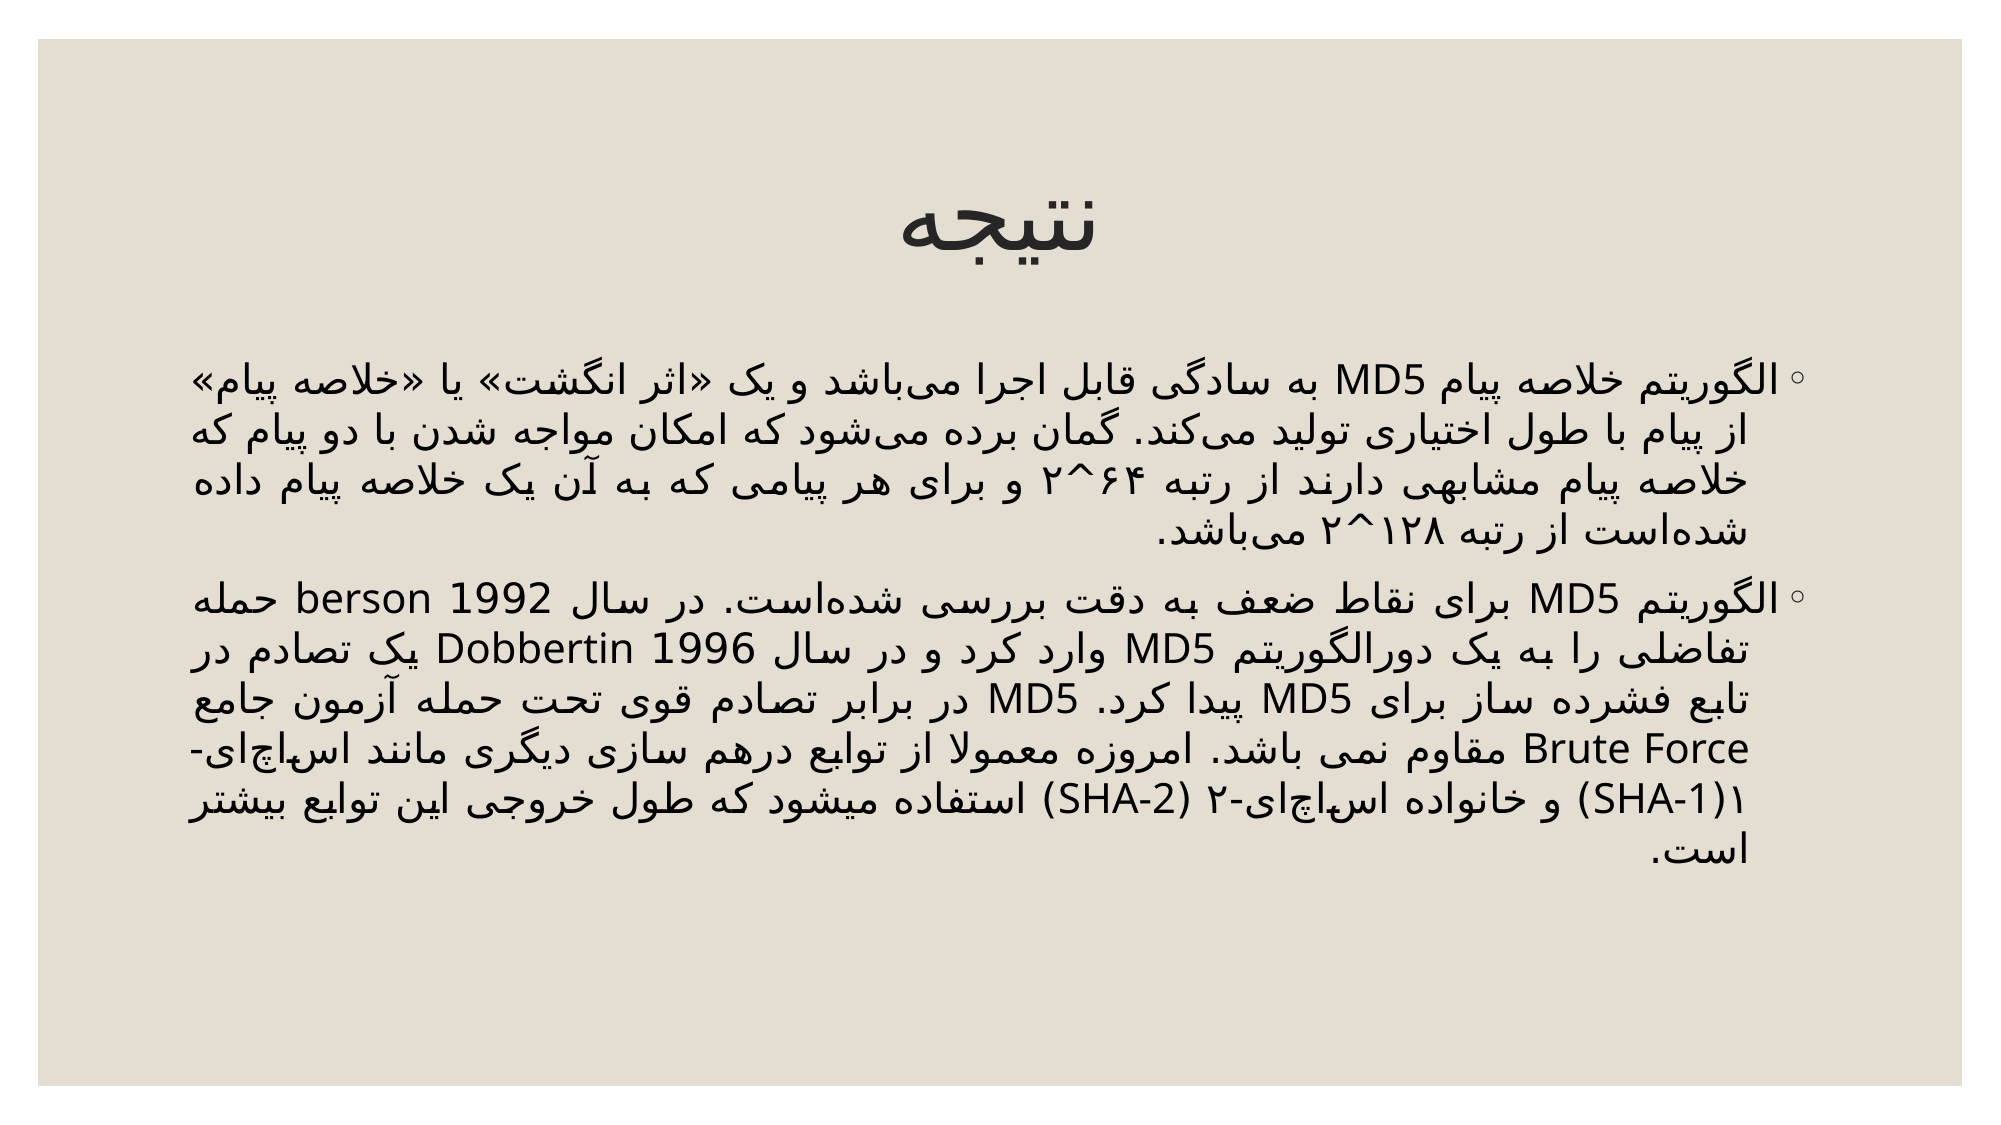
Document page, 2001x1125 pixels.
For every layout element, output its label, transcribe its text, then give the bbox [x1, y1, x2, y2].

list الگوریتم خلاصه پیام MD5 به سادگی قابل اجرا می‌باشد و یک «اثر انگشت» یا «خلاصه پیام» از پیام با طول اختیاری تولید می‌کند. گمان برده می‌شود که امکان مواجه شدن با دو پیام که خلاصه پیام مشابهی دارند از رتبه ۶۴^۲ و برای هر پیامی که به آن یک خلاصه پیام داده شده‌است از رتبه ۱۲۸^۲ می‌باشد. الگوریتم MD5 برای نقاط ضعف به دقت بررسی شده‌است. در سال 1992 berson حمله تفاضلی را به یک دورالگوریتم MD5 وارد کرد و در سال 1996 Dobbertin یک تصادم در تابع فشرده ساز برای MD5 پیدا کرد. MD5 در برابر تصادم قوی تحت حمله آزمون جامع Brute Force مقاوم نمی باشد. امروزه معمولا از توابع درهم سازی دیگری مانند اس‌اچ‌ای-۱(SHA-1) و خانواده اس‌اچ‌ای-۲ (SHA-2) استفاده می‏شود که طول خروجی این توابع بیشتر است. [174, 345, 1825, 991]
title نتیجه [174, 105, 1825, 331]
